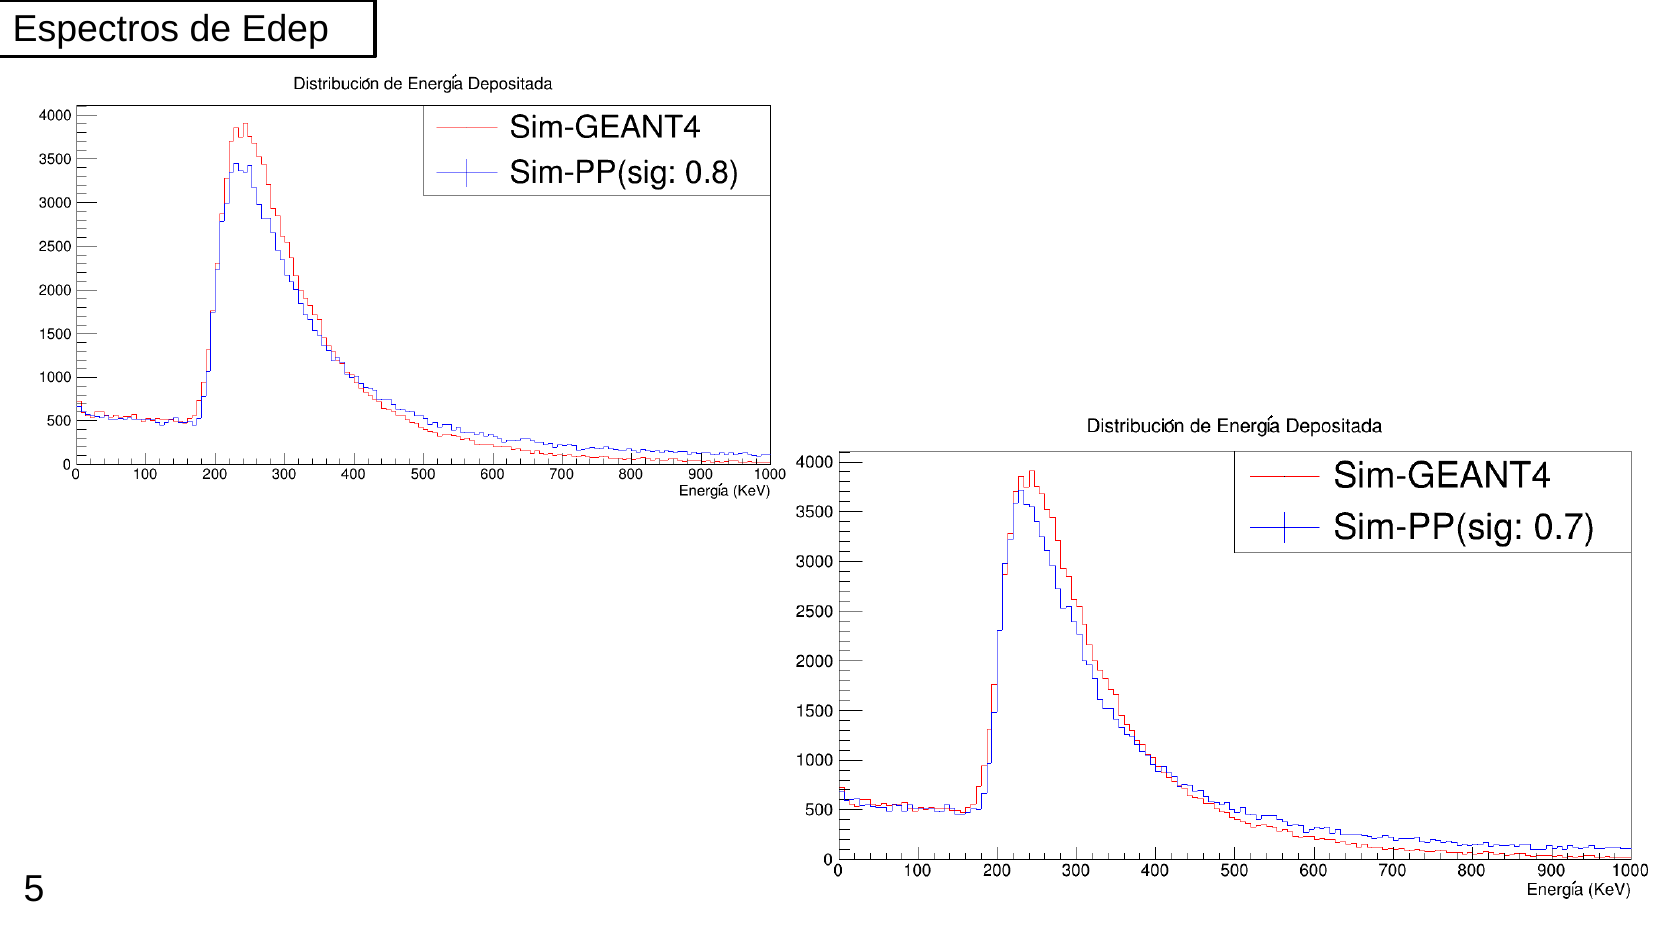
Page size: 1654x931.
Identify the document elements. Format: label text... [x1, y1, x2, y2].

text_box <number> [8, 860, 638, 931]
picture [31, 74, 1651, 901]
text_box Espectros de Edep [0, 0, 376, 57]
